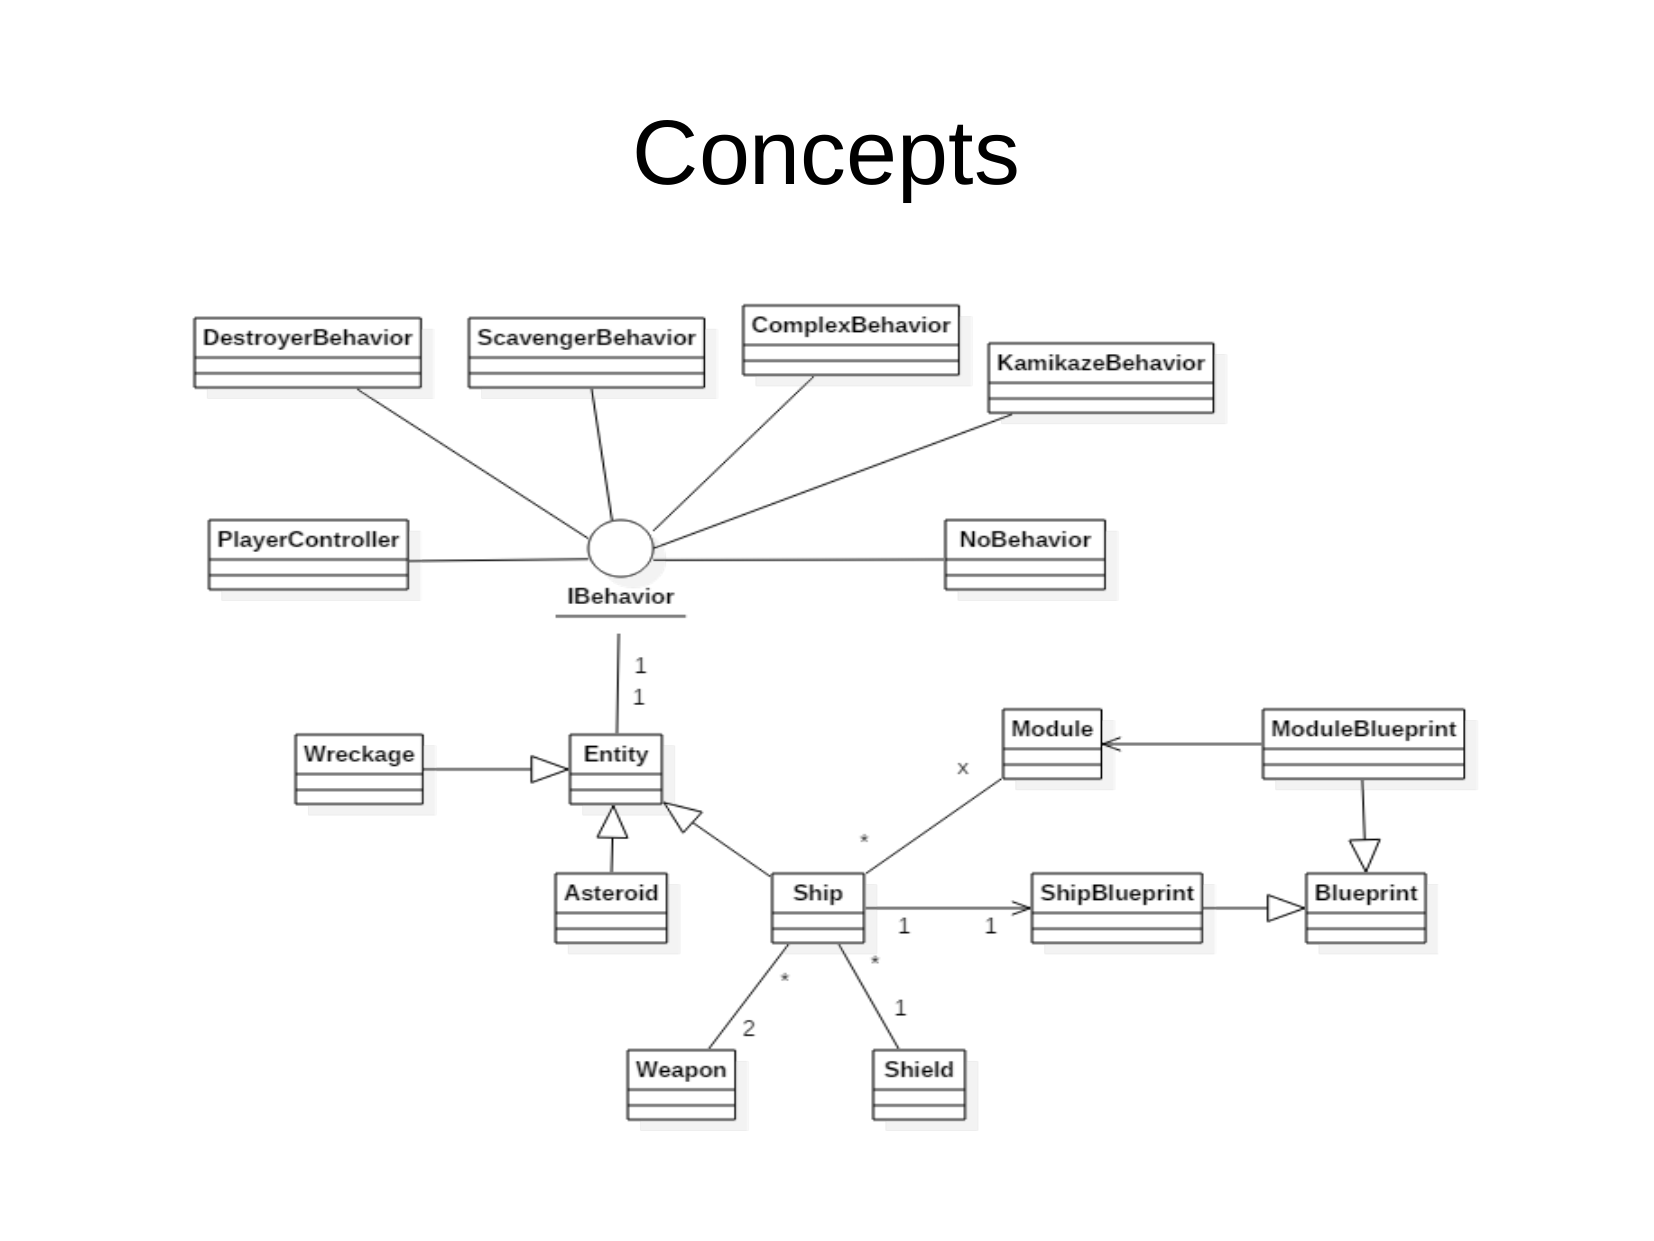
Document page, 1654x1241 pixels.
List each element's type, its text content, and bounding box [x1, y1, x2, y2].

picture [177, 290, 1536, 1183]
title Concepts [82, 49, 1571, 257]
